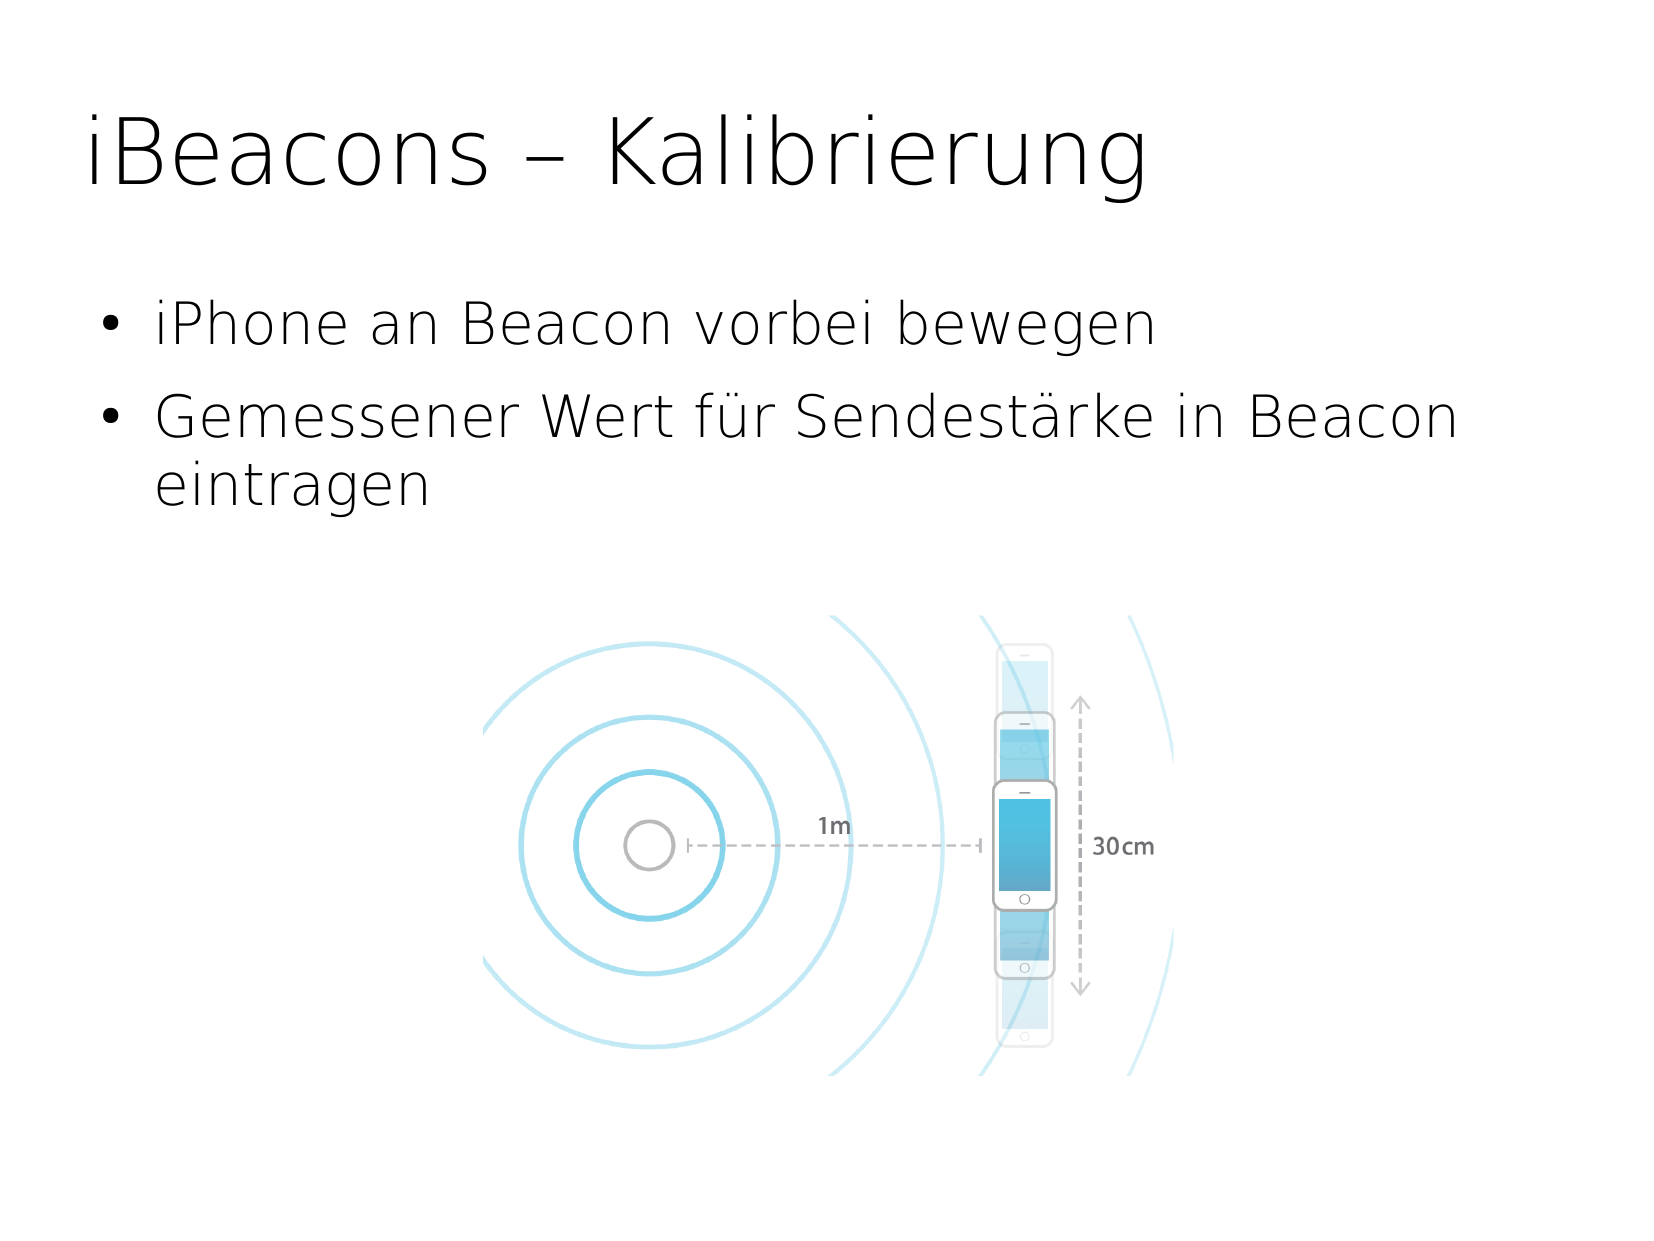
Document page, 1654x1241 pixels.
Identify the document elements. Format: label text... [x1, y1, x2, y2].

picture [442, 1010, 1211, 1100]
title iBeacons – Kalibrierung [82, 49, 1571, 257]
list iPhone an Beacon vorbei bewegen Gemessener Wert für Sendestärke in Beacon eintragen [82, 290, 1571, 1010]
